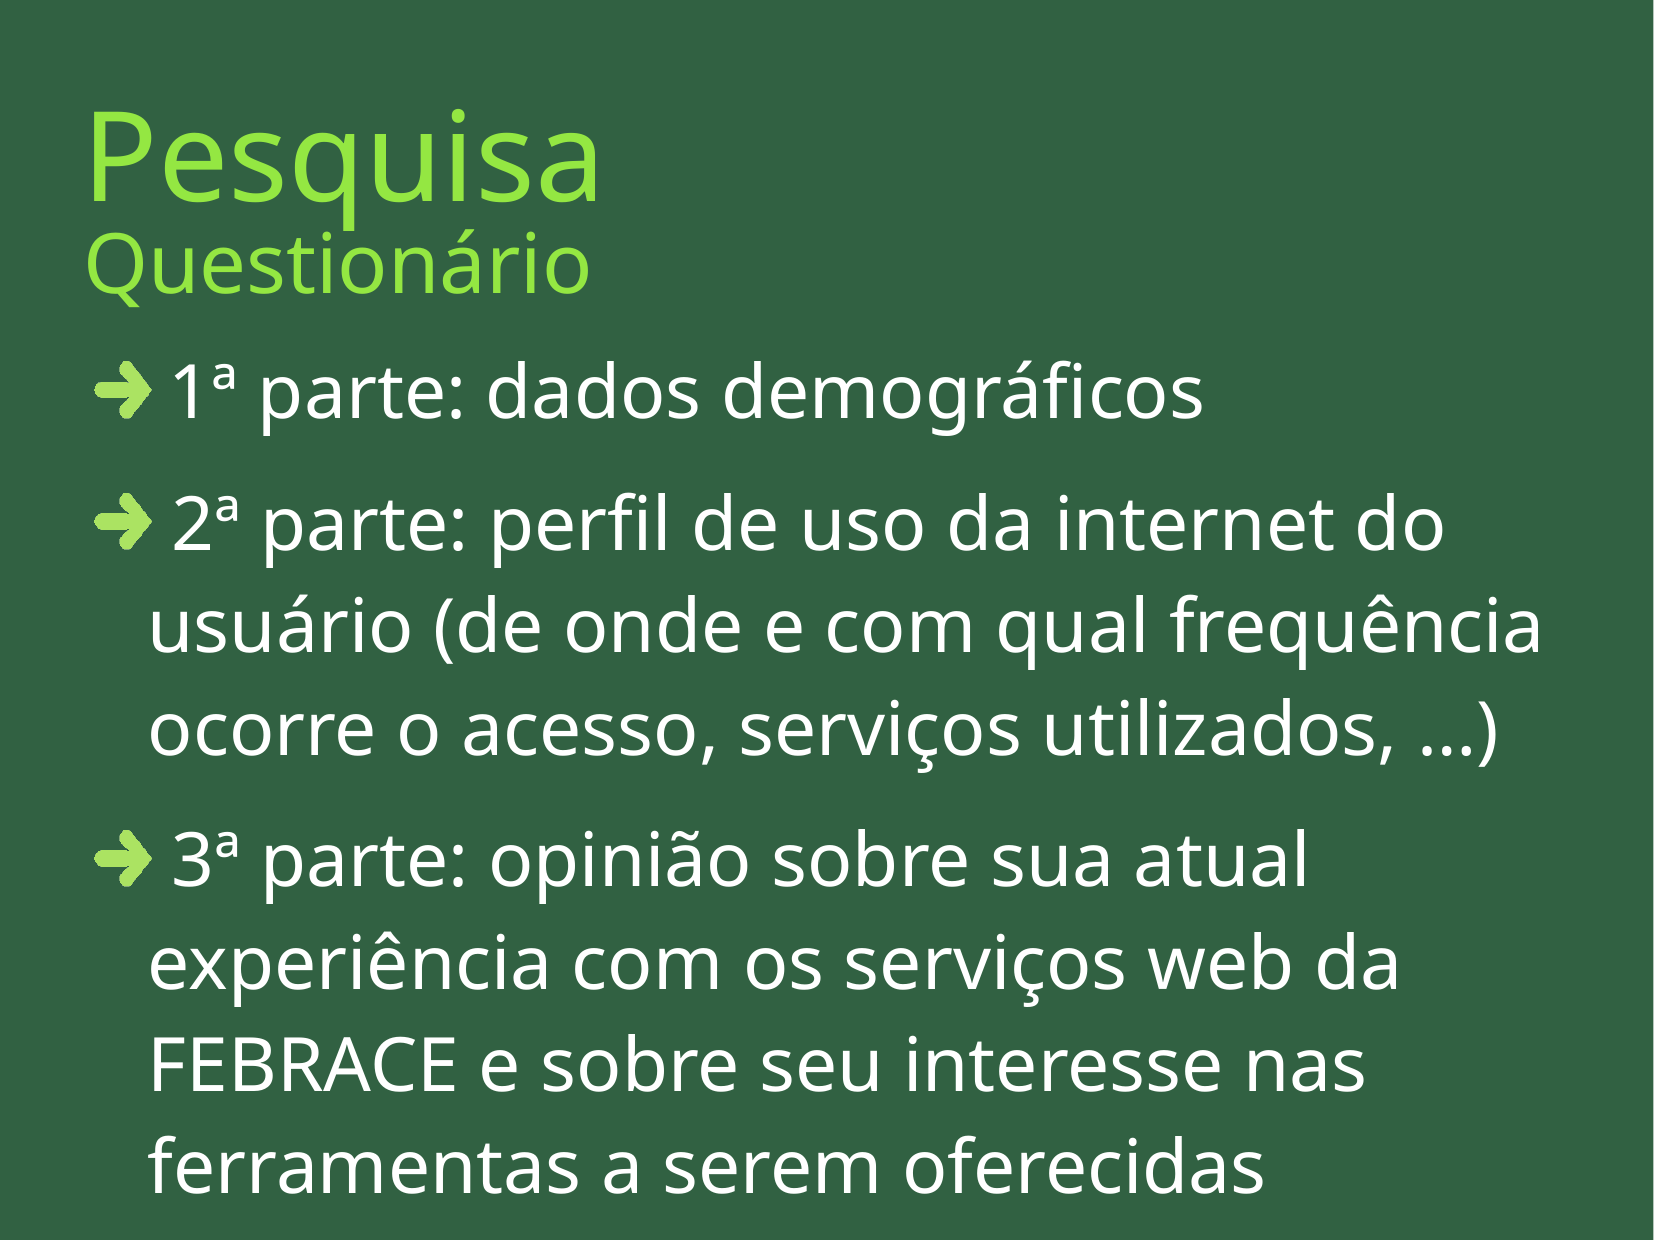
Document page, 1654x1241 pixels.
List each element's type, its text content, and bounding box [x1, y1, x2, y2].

title Pesquisa [82, 49, 1571, 257]
title Questionário [83, 183, 1572, 340]
list 1ª parte: dados demográficos 2ª parte: perfil de uso da internet do usuário (de onde e com qual frequência ocorre o acesso, serviços utilizados, …) 3ª parte: opinião sobre sua atual experiência com os serviços web da FEBRACE e sobre seu interesse nas ferramentas a serem oferecidas [76, 338, 1565, 1184]
